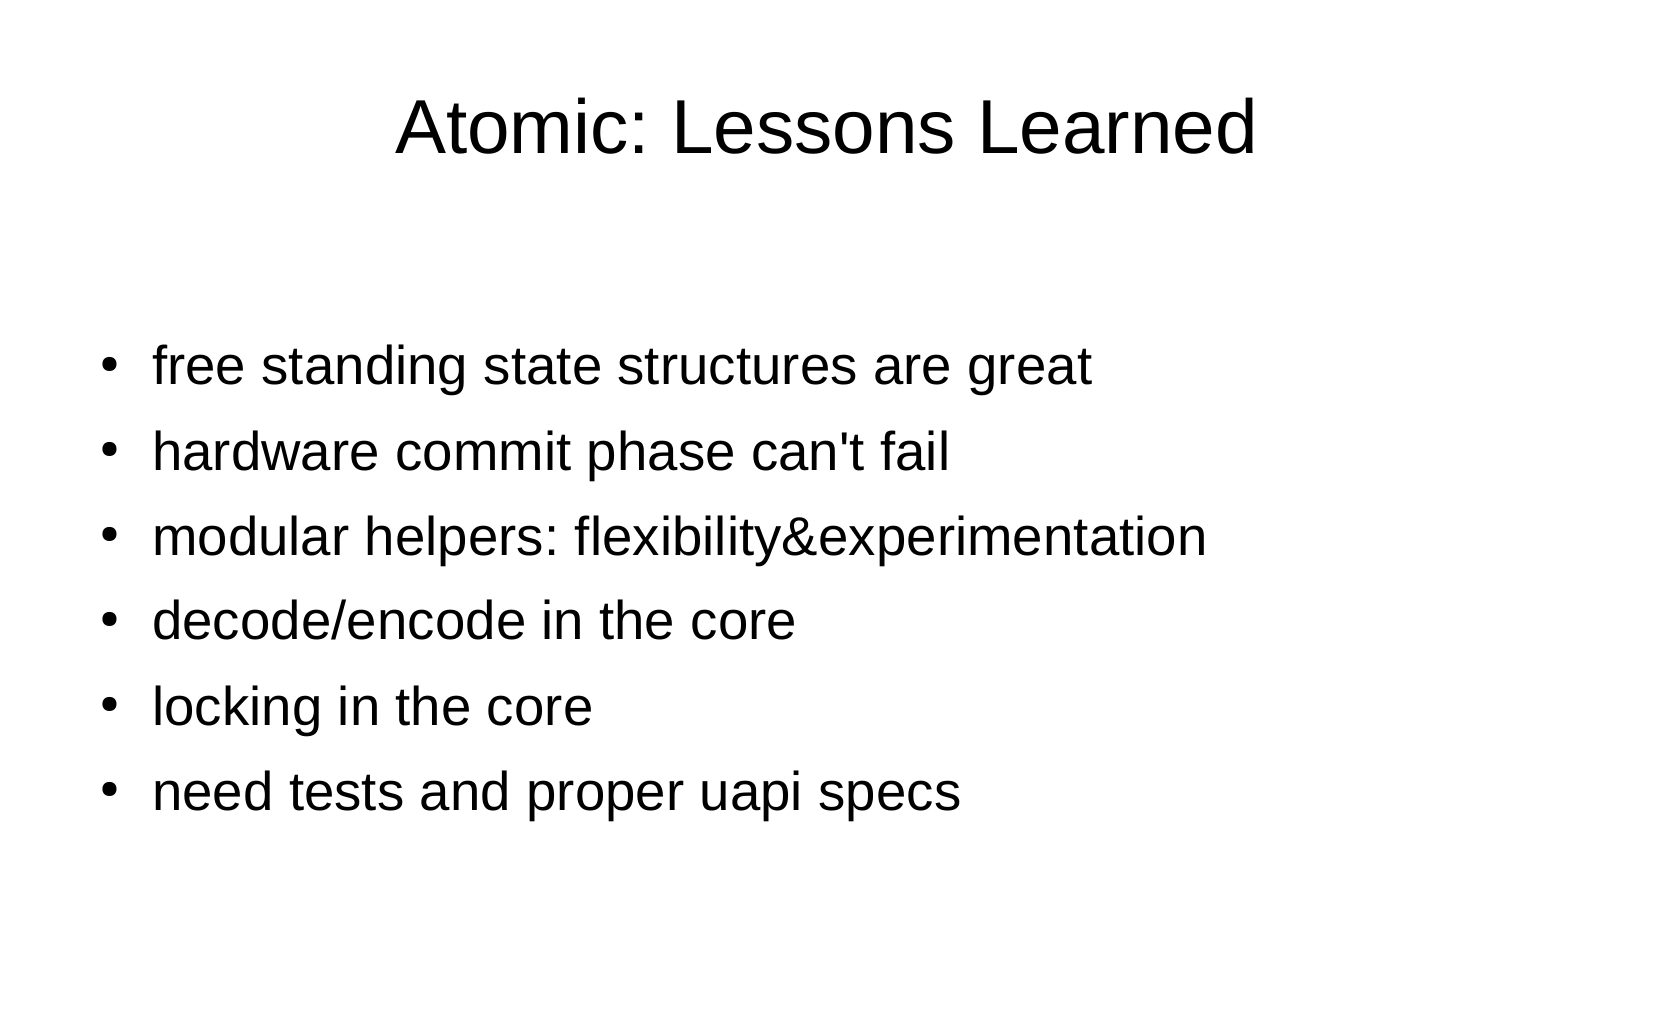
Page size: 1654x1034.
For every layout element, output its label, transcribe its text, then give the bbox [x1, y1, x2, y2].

title Atomic: Lessons Learned [82, 41, 1571, 214]
list free standing state structures are great hardware commit phase can't fail modular helpers: flexibility&experimentation decode/encode in the core locking in the core need tests and proper uapi specs [82, 335, 1571, 827]
